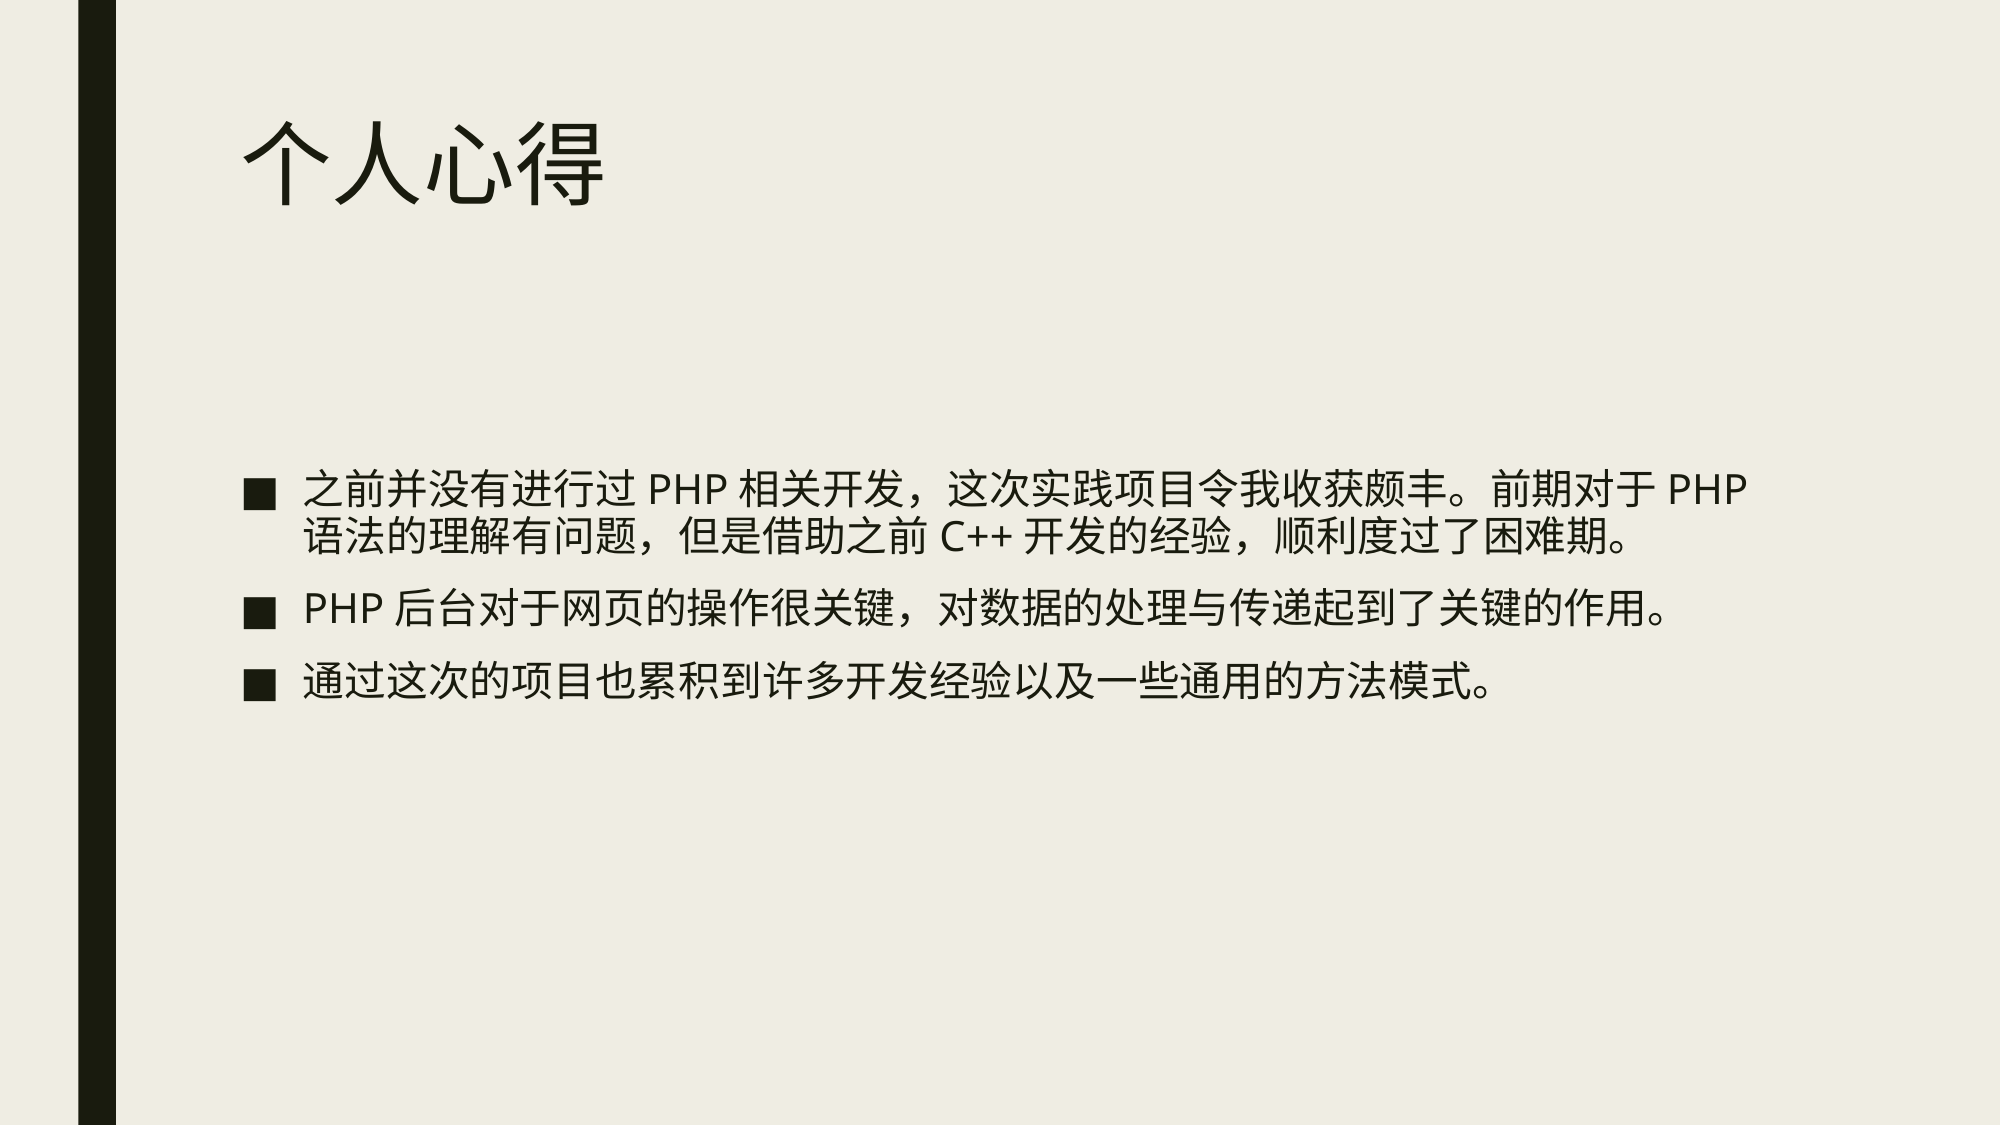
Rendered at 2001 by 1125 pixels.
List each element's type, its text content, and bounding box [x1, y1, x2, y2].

list 之前并没有进行过PHP相关开发，这次实践项目令我收获颇丰。前期对于PHP语法的理解有问题，但是借助之前C++开发的经验，顺利度过了困难期。 PHP后台对于网页的操作很关键，对数据的处理与传递起到了关键的作用。 通过这次的项目也累积到许多开发经验以及一些通用的方法模式。 [225, 459, 1800, 1048]
title 个人心得 [225, 112, 1800, 357]
